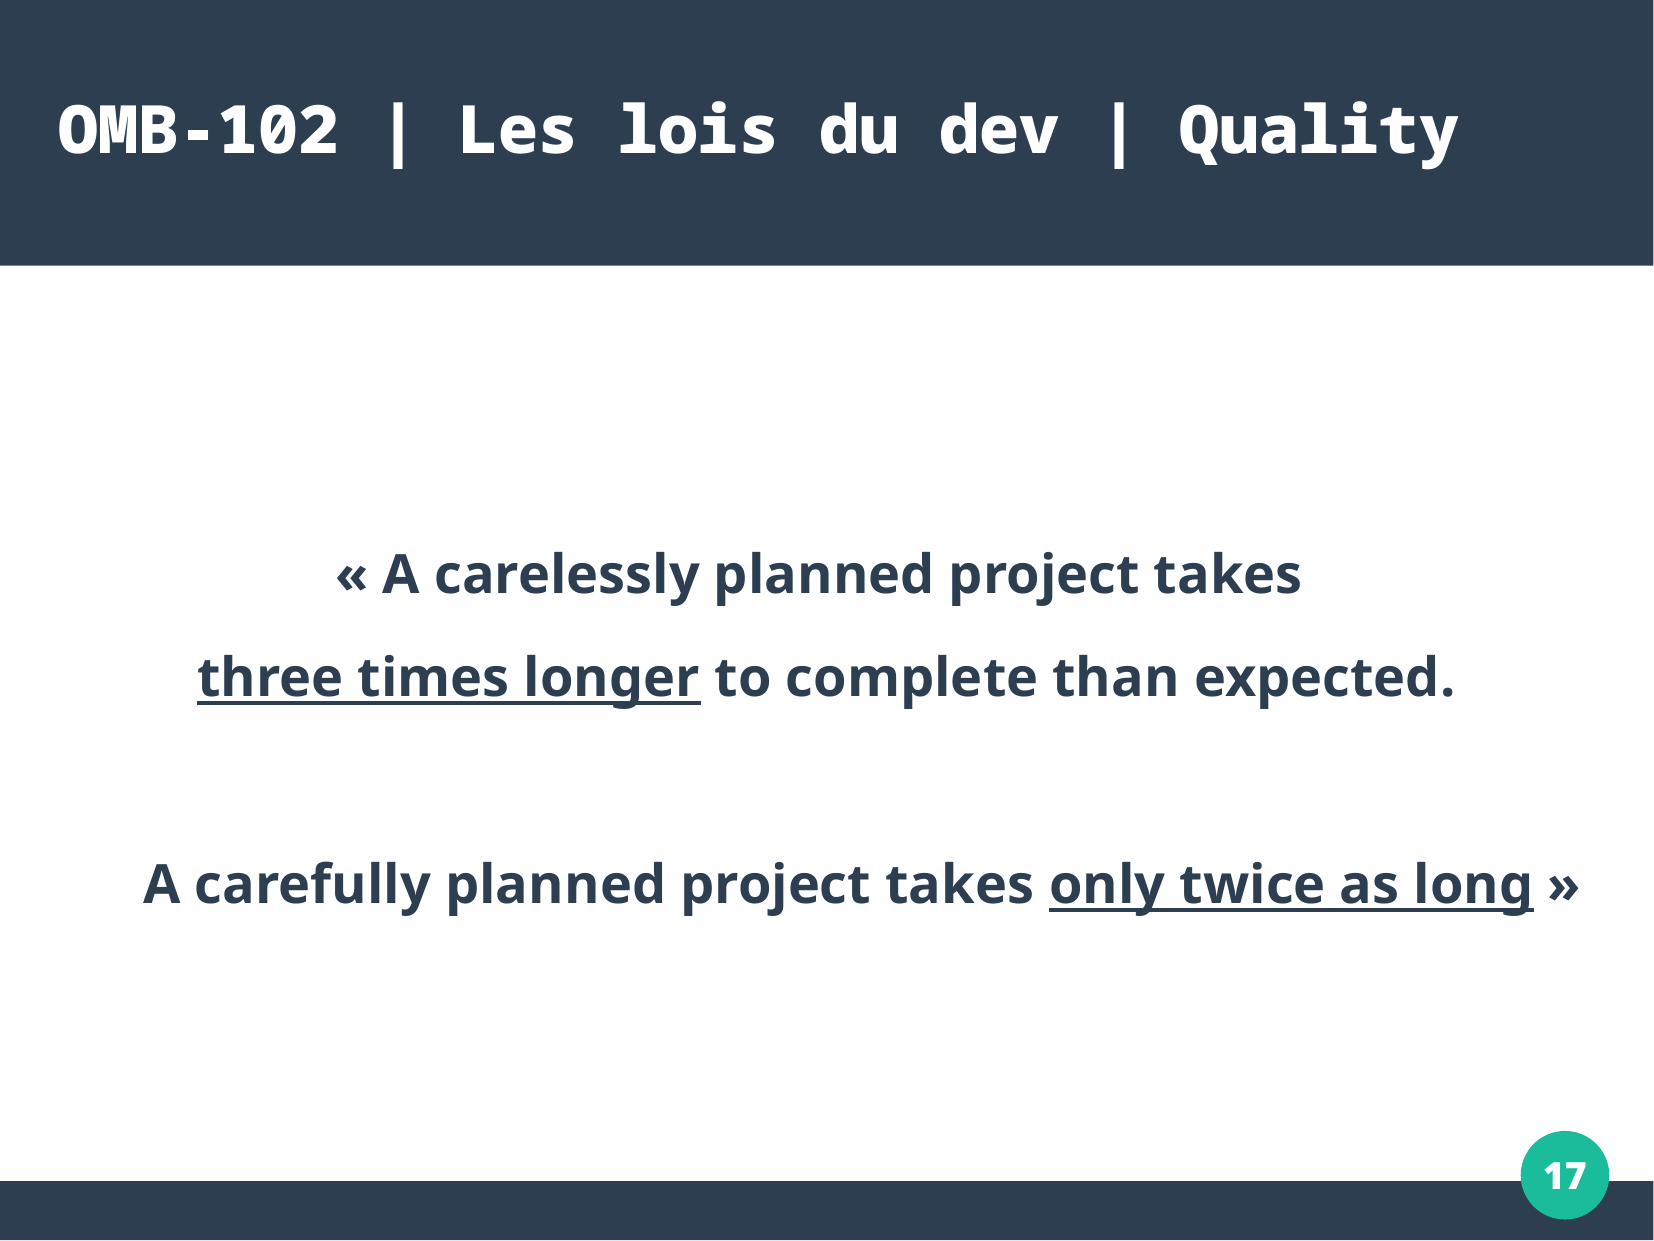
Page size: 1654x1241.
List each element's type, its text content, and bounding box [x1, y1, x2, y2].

list « A carelessly planned project takes three times longer to complete than expected. A carefully planned project takes only twice as long » [0, 270, 1654, 1186]
title OMB-102 | Les lois du dev | Quality [59, 49, 1595, 207]
